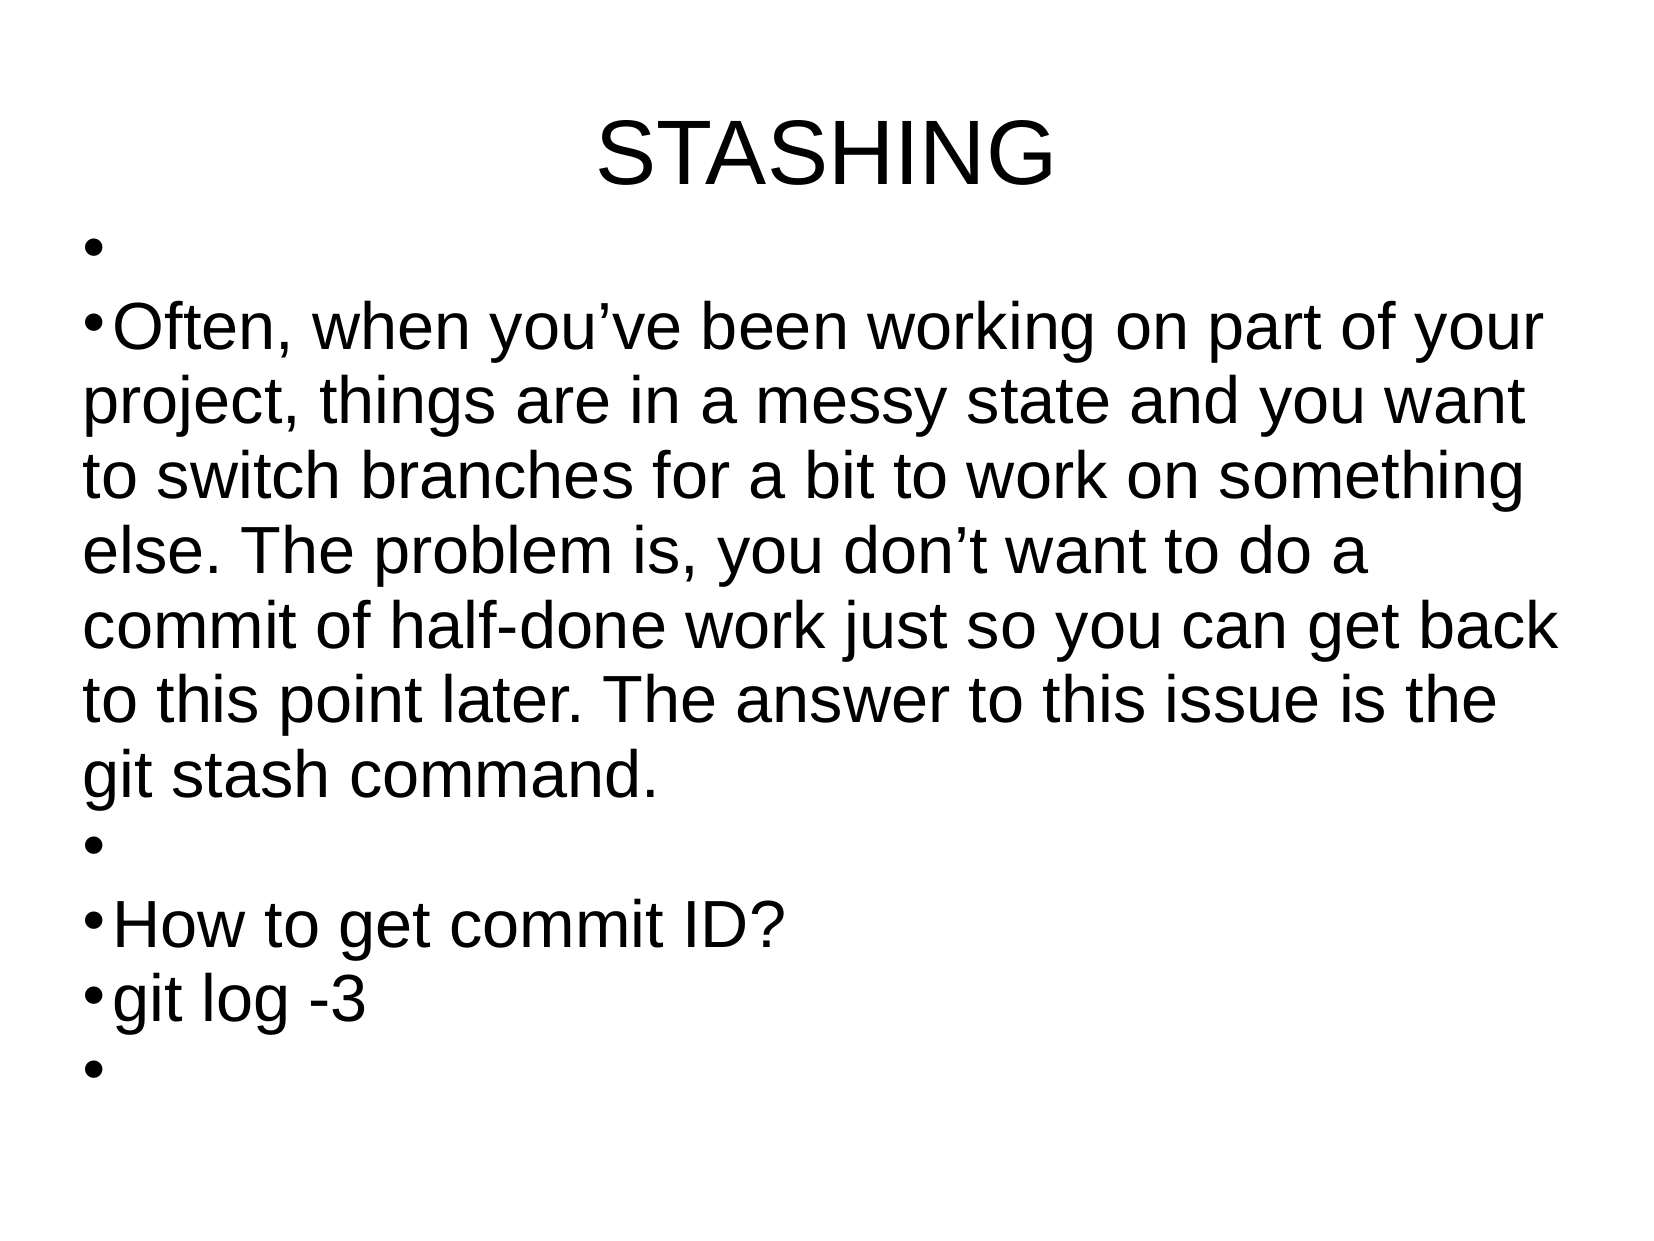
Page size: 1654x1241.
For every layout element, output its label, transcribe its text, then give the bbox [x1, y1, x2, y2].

text_box Often, when you’ve been working on part of your project, things are in a messy state and you want to switch branches for a bit to work on something else. The problem is, you don’t want to do a commit of half-done work just so you can get back to this point later. The answer to this issue is the git stash command. How to get commit ID? git log -3 [82, 213, 1571, 934]
text_box STASHING [82, 49, 1571, 213]
